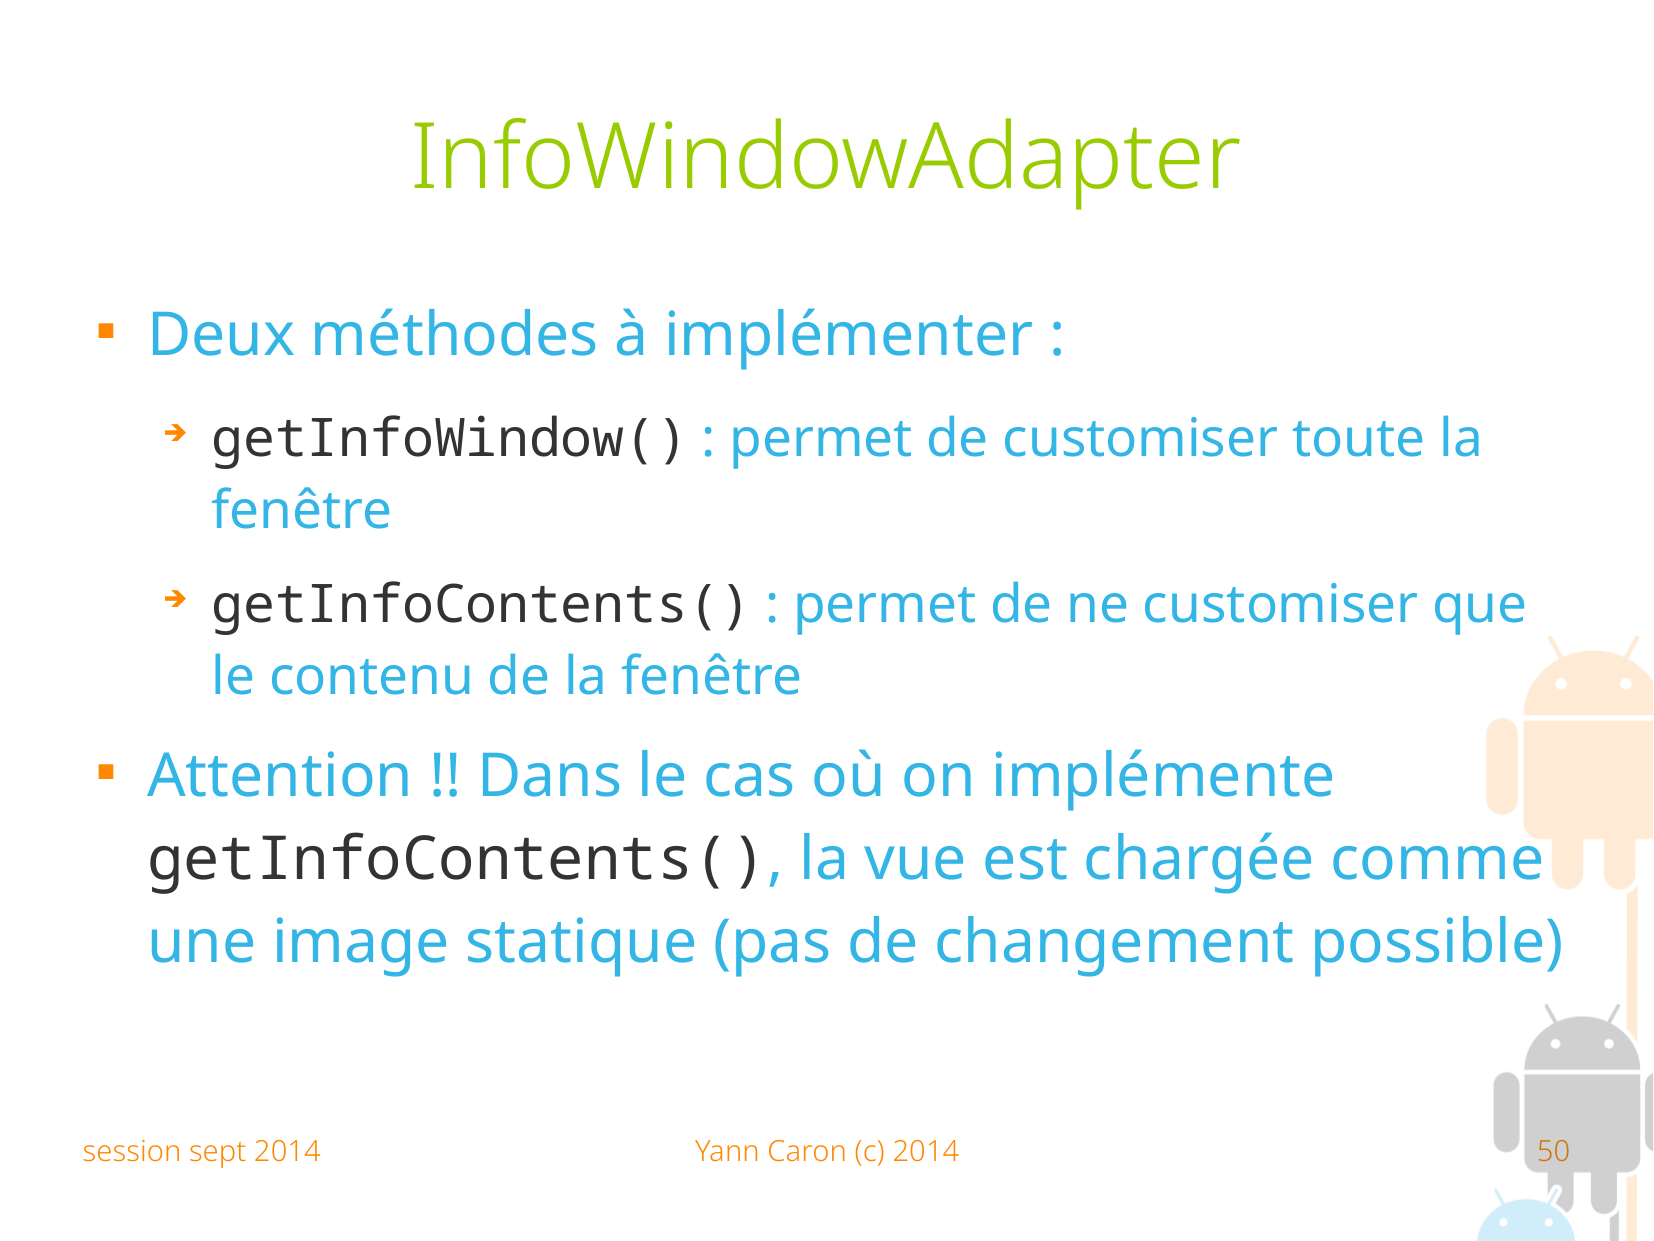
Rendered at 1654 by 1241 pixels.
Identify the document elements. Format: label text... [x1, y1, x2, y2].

title InfoWindowAdapter [82, 49, 1571, 257]
list Deux méthodes à implémenter : getInfoWindow() : permet de customiser toute la fenêtre getInfoContents() : permet de ne customiser que le contenu de la fenêtre Attention !! Dans le cas où on implémente getInfoContents(), la vue est chargée comme une image statique (pas de changement possible) [82, 290, 1571, 1010]
picture [240, 423, 1654, 1241]
